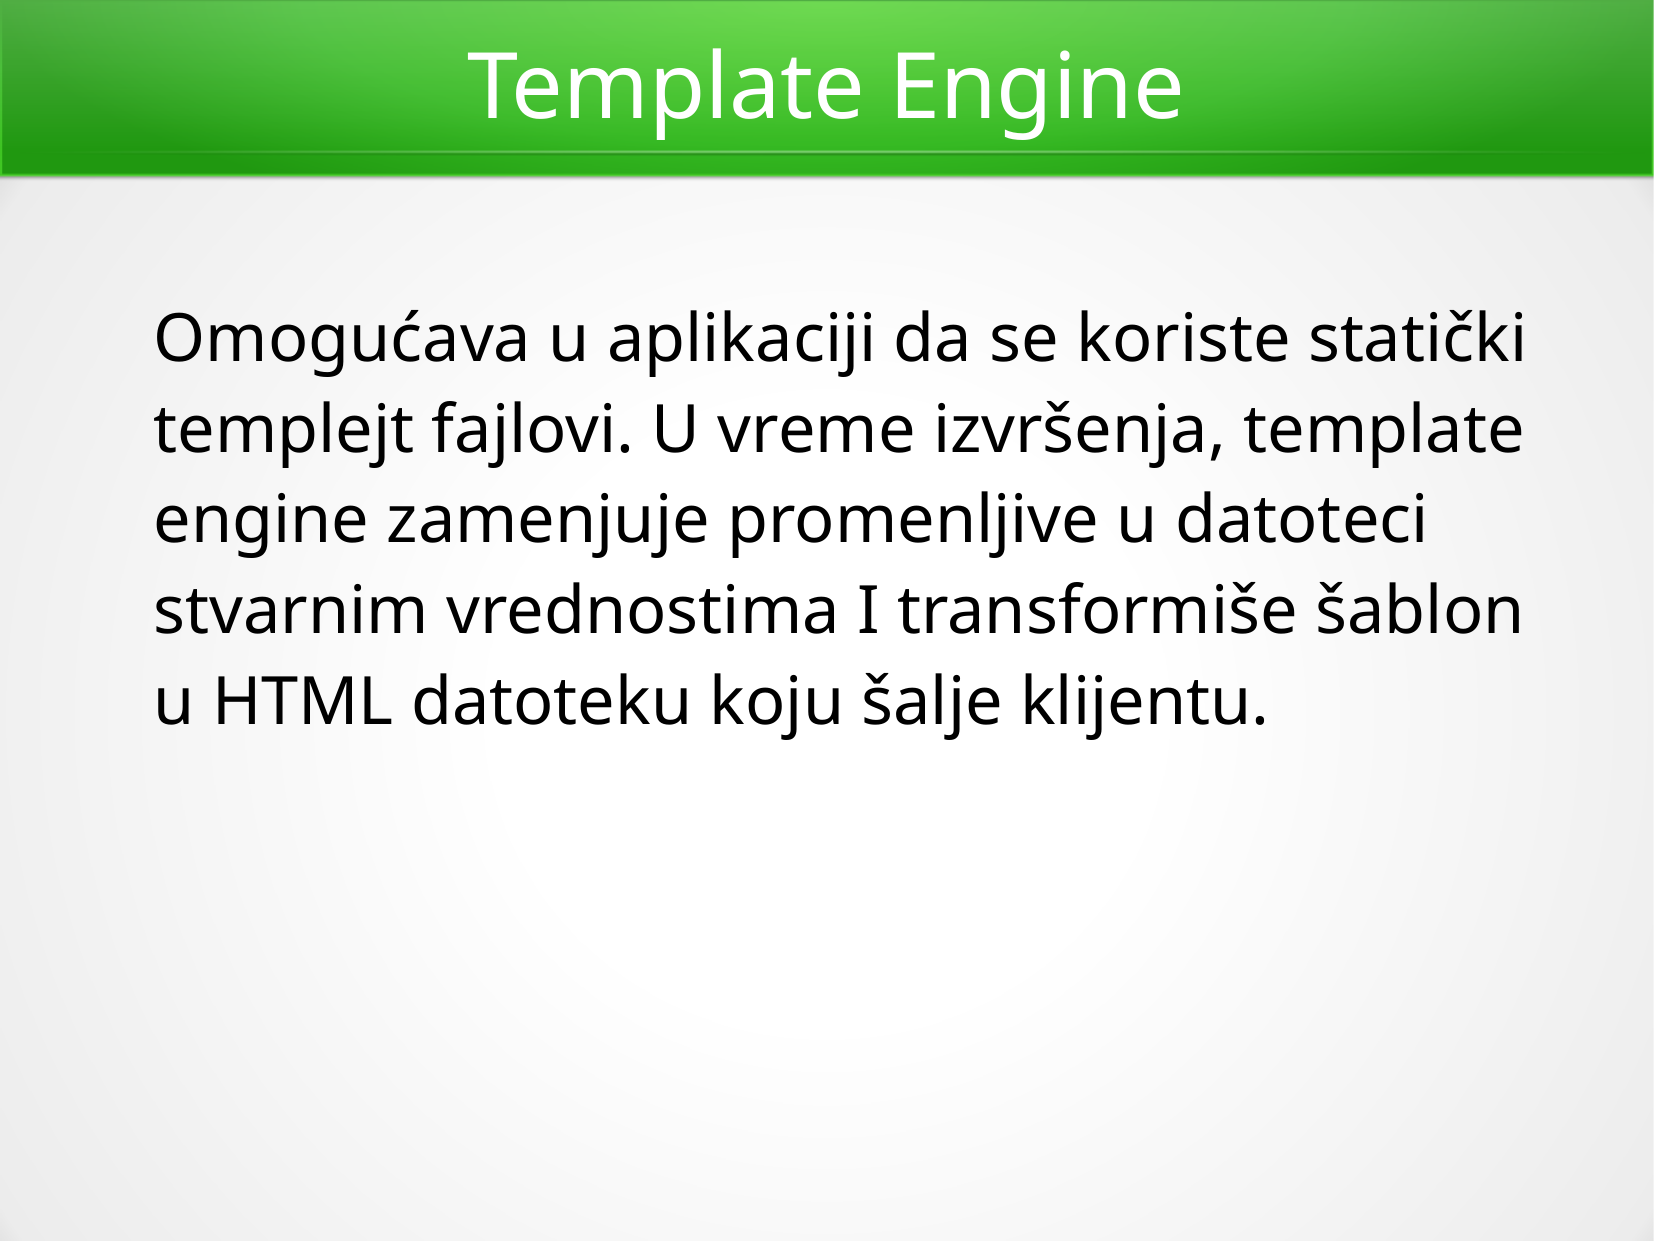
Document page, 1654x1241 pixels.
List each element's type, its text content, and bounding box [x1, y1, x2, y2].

picture [0, 0, 1654, 1241]
title Template Engine [82, 11, 1571, 154]
list Omogućava u aplikaciji da se koriste statički templejt fajlovi. U vreme izvršenja, template engine zamenjuje promenljive u datoteci stvarnim vrednostima I transformiše šablon u HTML datoteku koju šalje klijentu. [82, 290, 1571, 1010]
